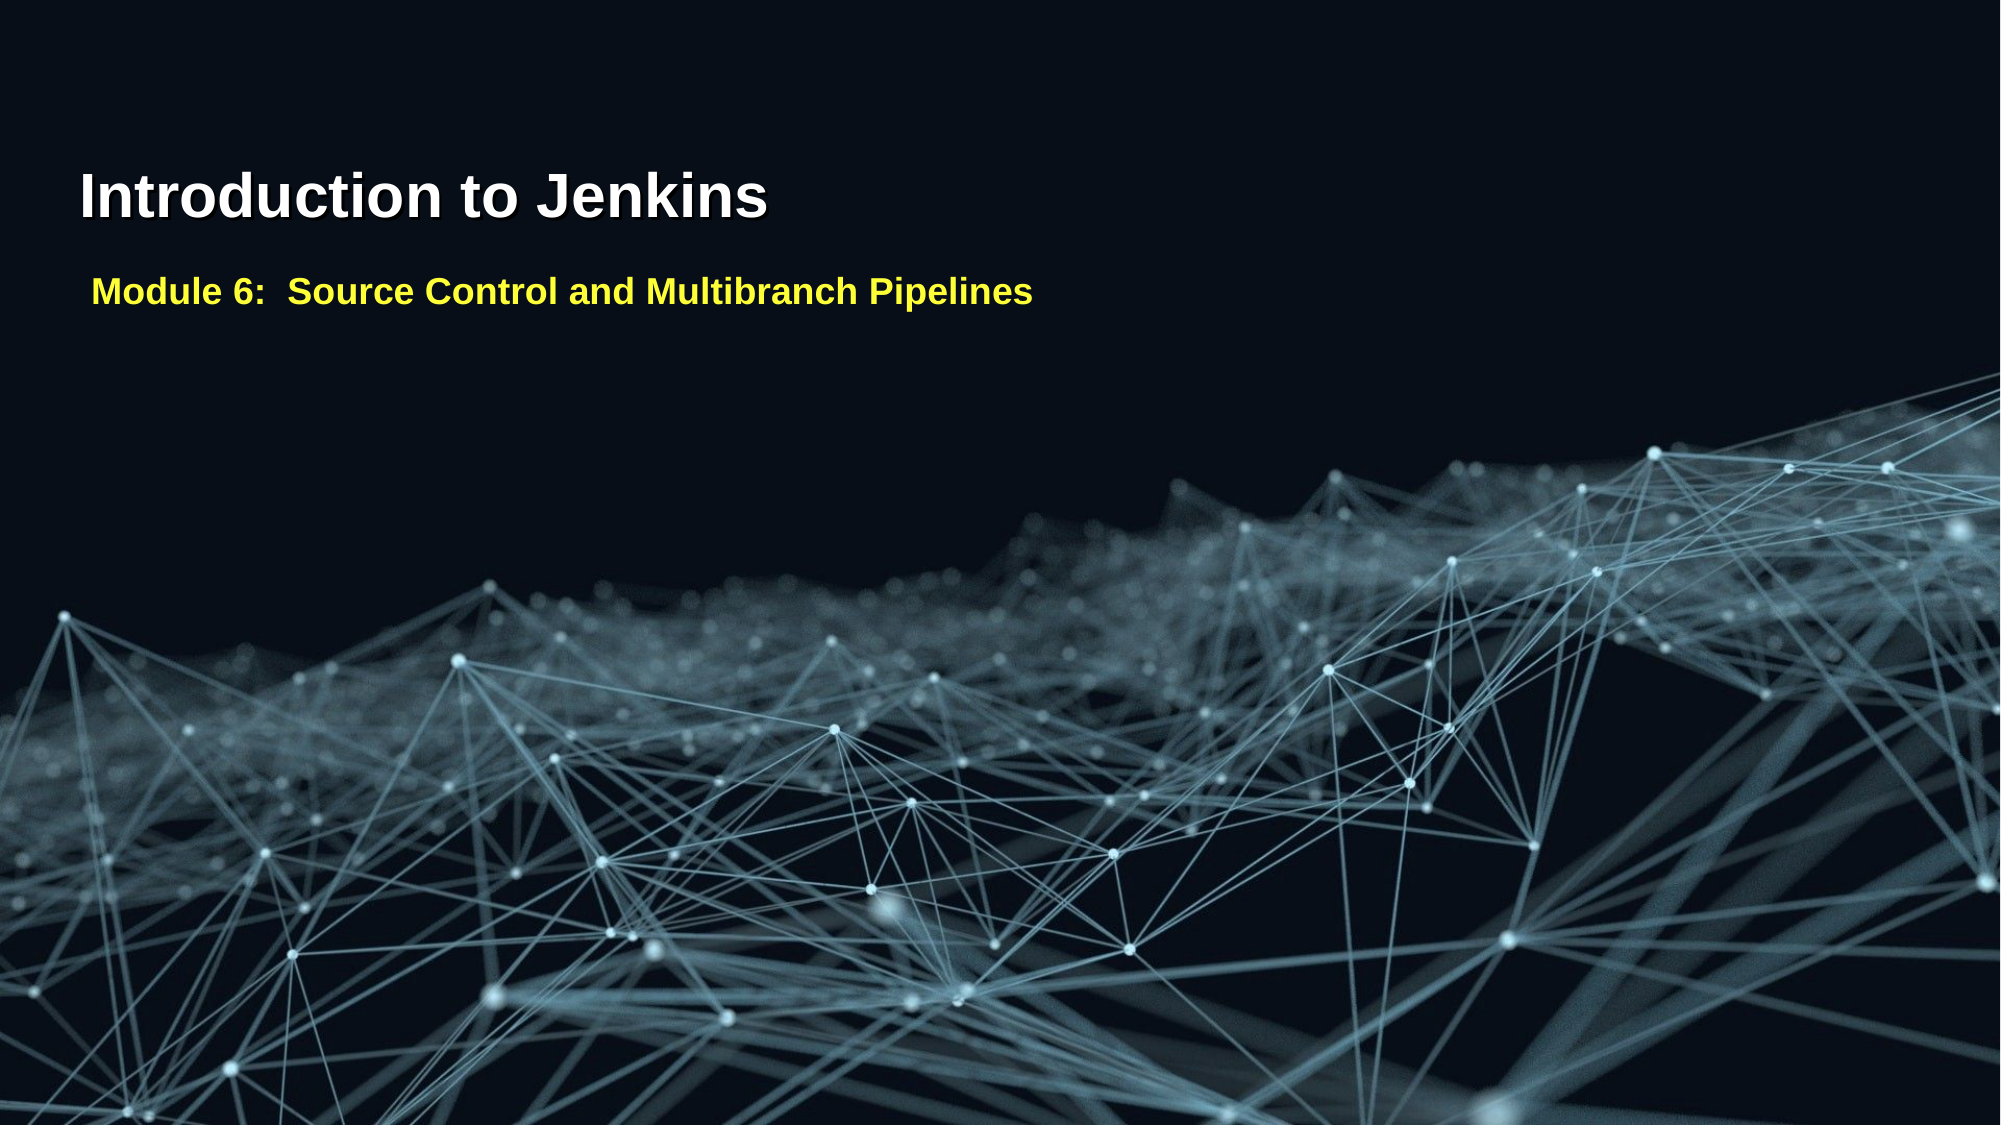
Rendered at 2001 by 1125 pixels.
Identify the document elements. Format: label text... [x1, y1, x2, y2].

text_box Module 6: Source Control and Multibranch Pipelines [76, 259, 1093, 320]
picture [0, 0, 2001, 1125]
text_box Introduction to Jenkins [64, 153, 1004, 239]
